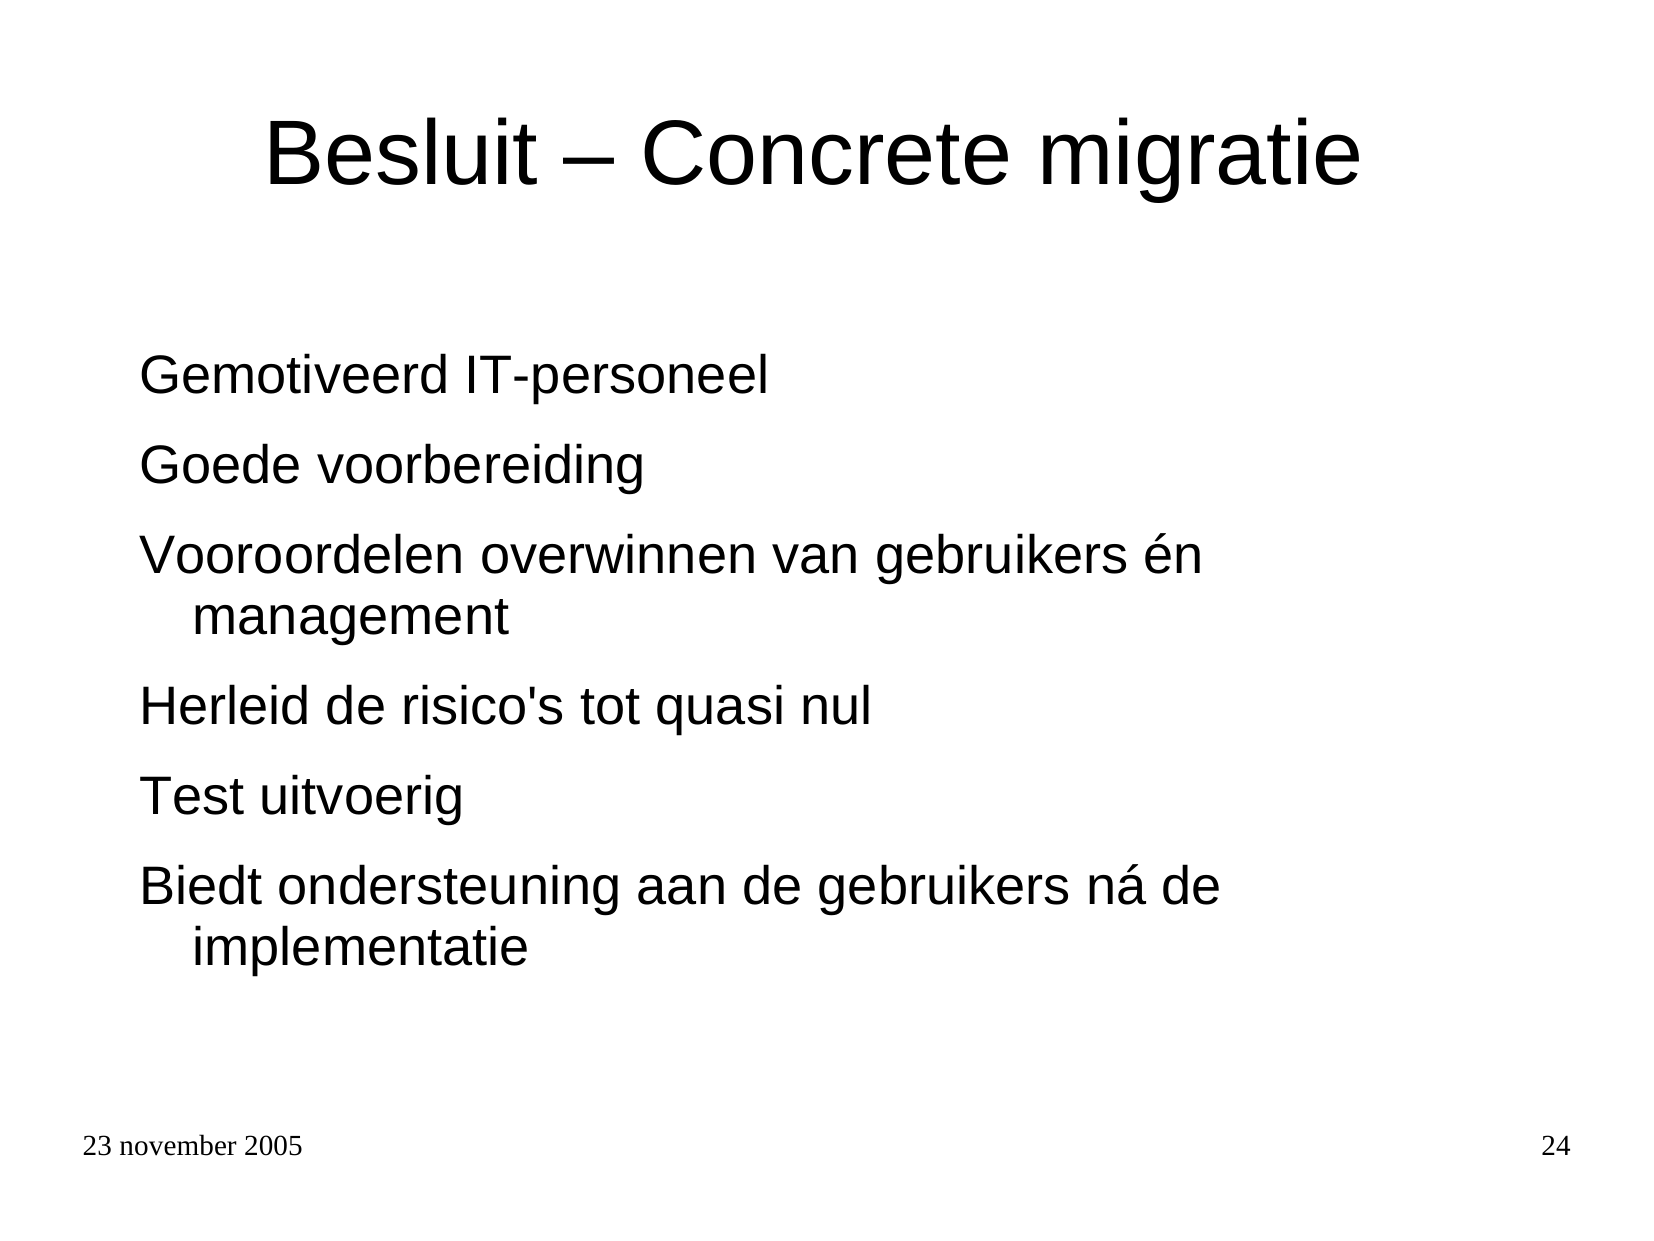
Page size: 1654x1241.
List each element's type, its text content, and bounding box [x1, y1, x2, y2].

list Gemotiveerd IT-personeel Goede voorbereiding Vooroordelen overwinnen van gebruikers én management Herleid de risico's tot quasi nul Test uitvoerig Biedt ondersteuning aan de gebruikers ná de implementatie [121, 344, 1534, 1034]
title Besluit – Concrete migratie [82, 49, 1571, 257]
